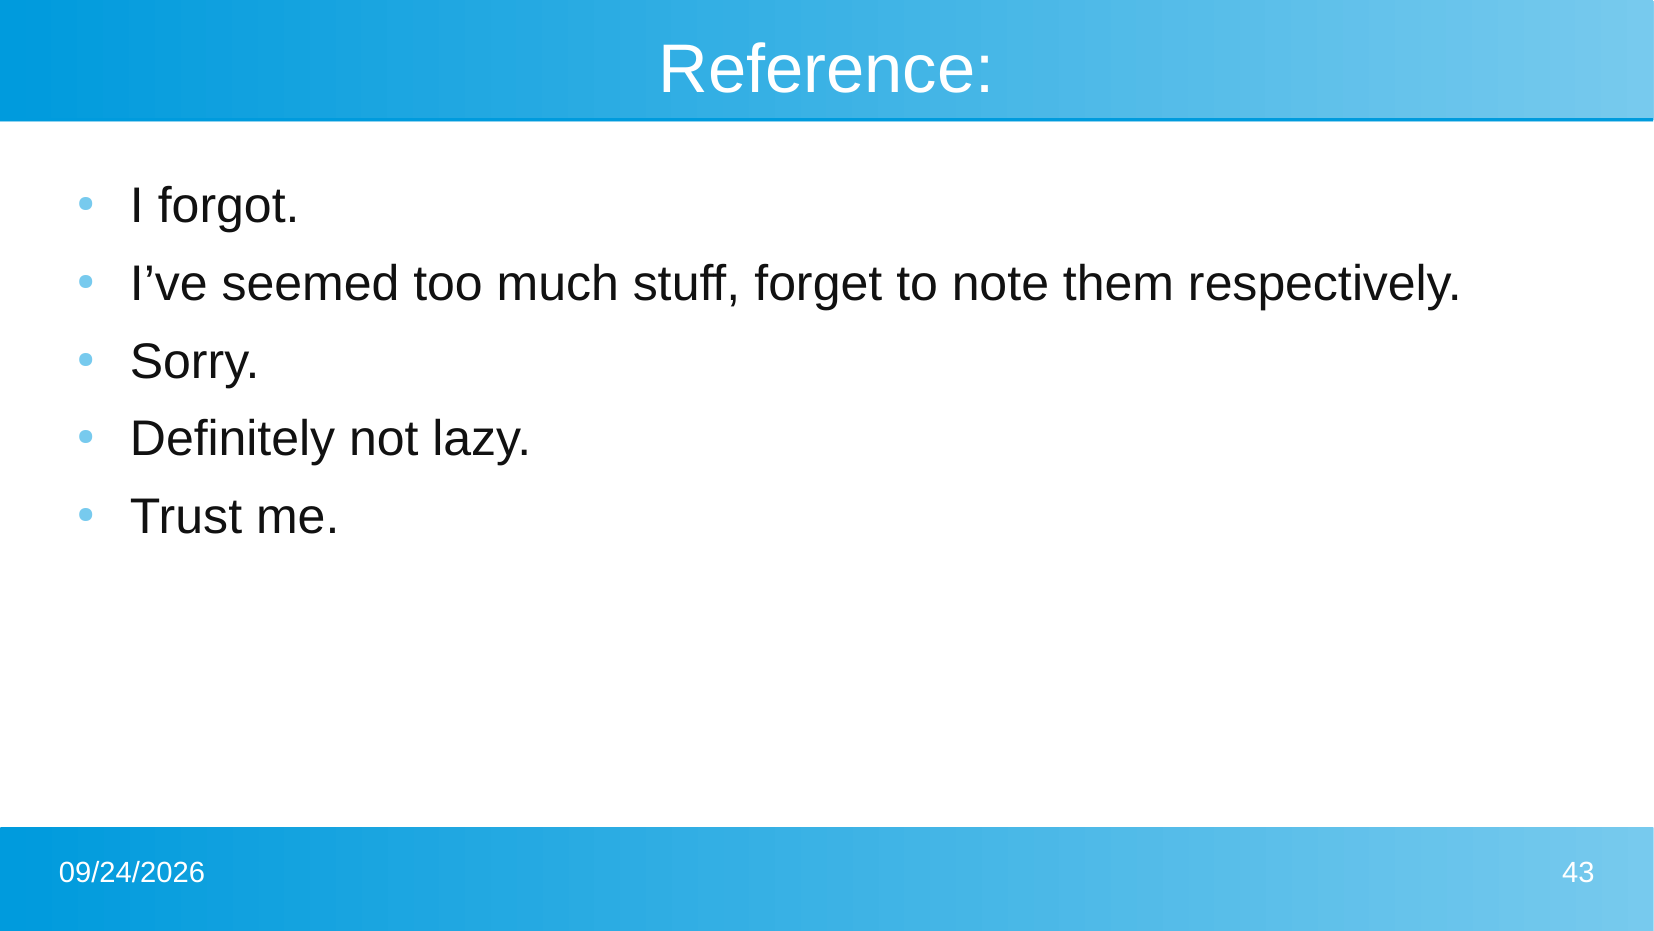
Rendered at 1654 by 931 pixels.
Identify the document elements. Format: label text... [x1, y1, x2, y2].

title Reference: [59, 29, 1595, 108]
list I forgot. I’ve seemed too much stuff, forget to note them respectively. Sorry. Definitely not lazy. Trust me. [59, 177, 1595, 768]
